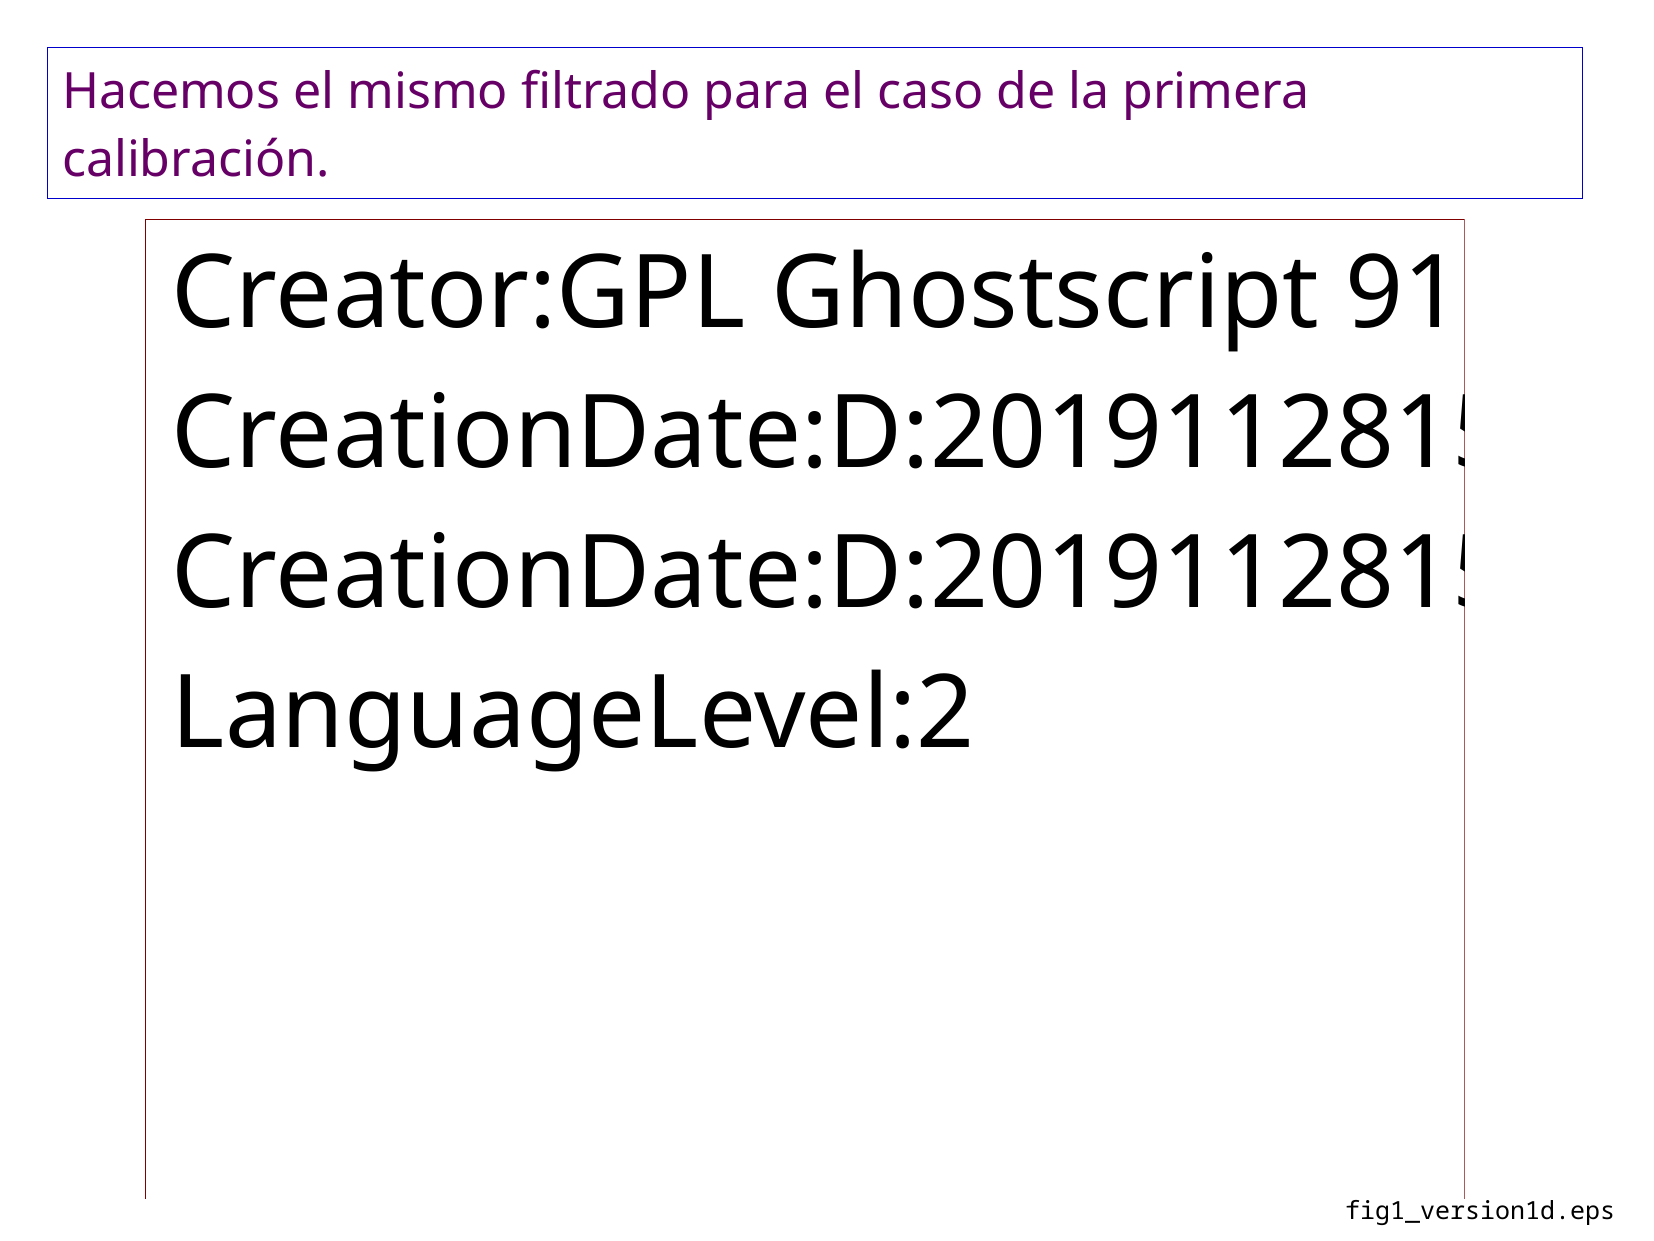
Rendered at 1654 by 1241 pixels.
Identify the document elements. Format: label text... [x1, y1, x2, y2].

text_box fig1_version1d.eps [1181, 1185, 1630, 1229]
picture [139, 212, 1465, 1199]
text_box Hacemos el mismo filtrado para el caso de la primera calibración. [47, 47, 1583, 192]
